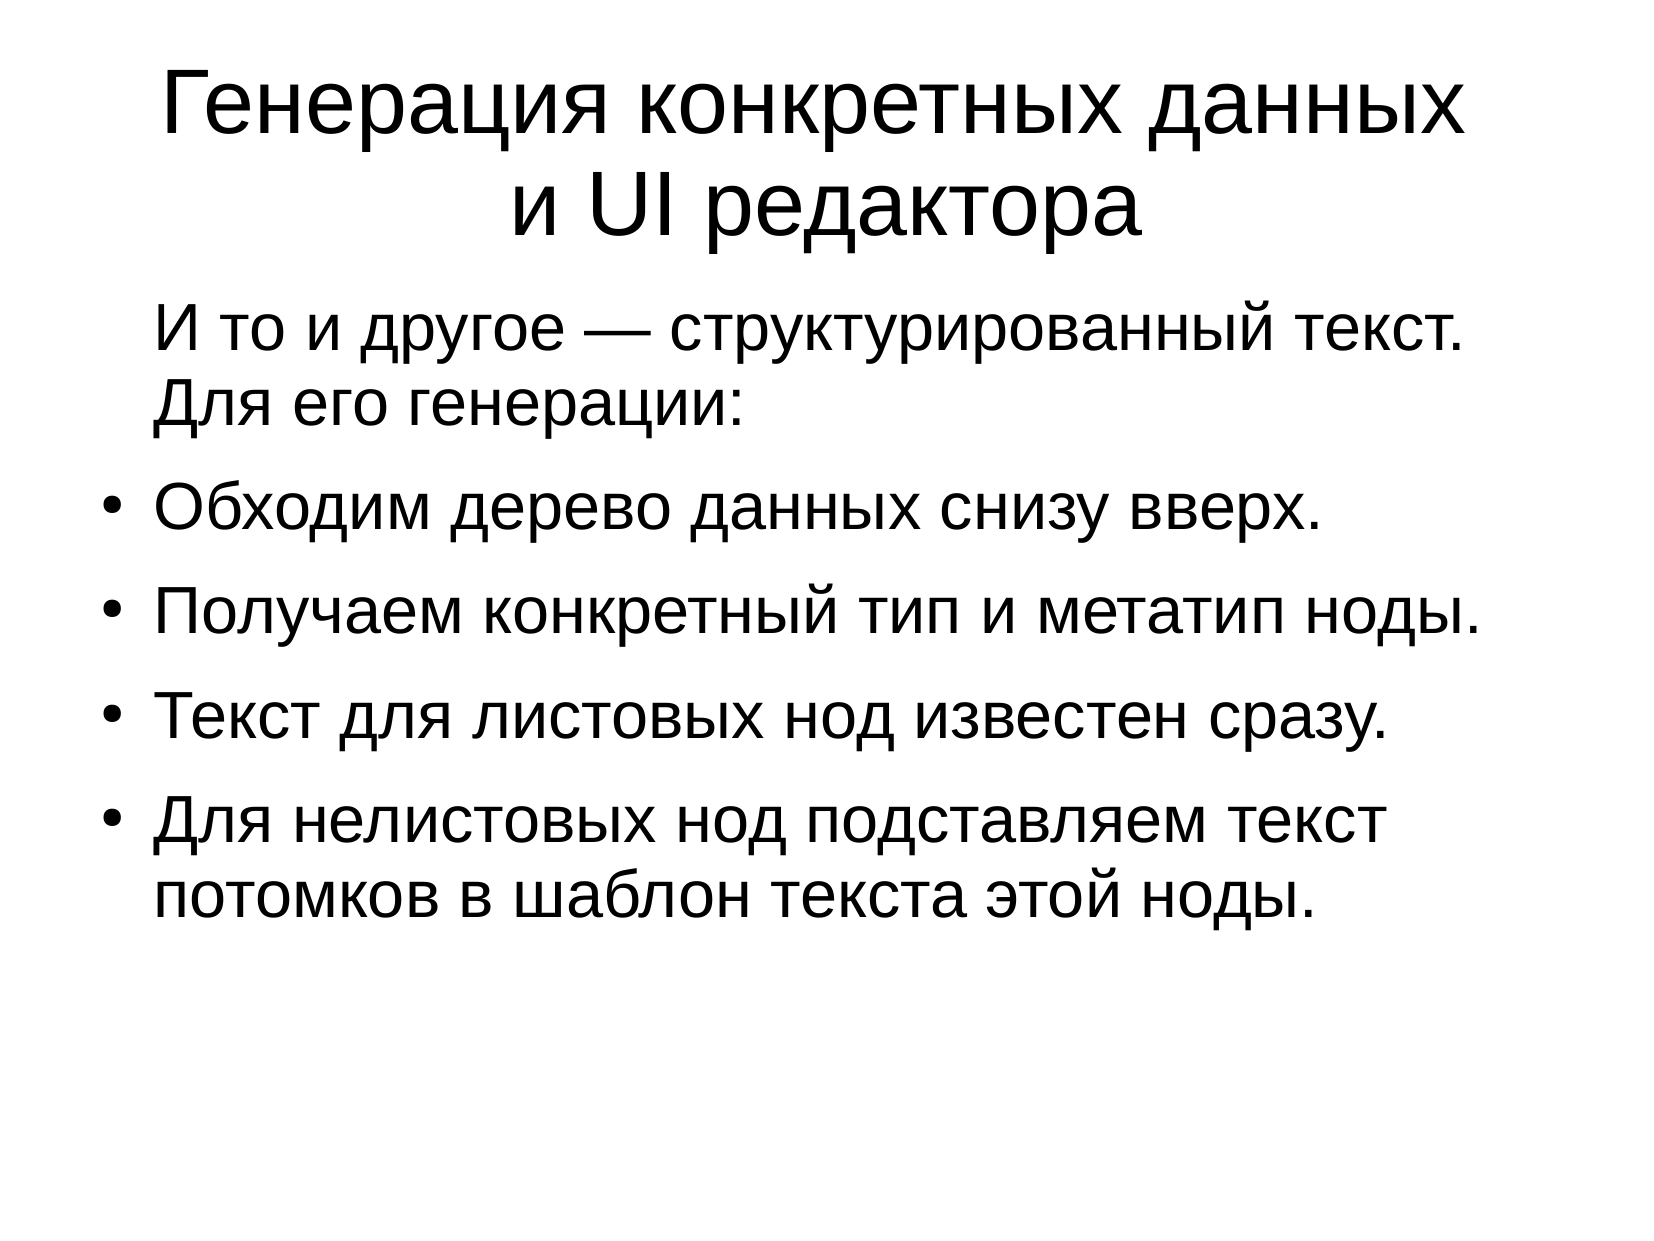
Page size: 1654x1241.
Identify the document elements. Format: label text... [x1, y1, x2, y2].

list И то и другое — структурированный текст. Для его генерации: Обходим дерево данных снизу вверх. Получаем конкретный тип и метатип ноды. Текст для листовых нод известен сразу. Для нелистовых нод подставляем текст потомков в шаблон текста этой ноды. [82, 290, 1571, 1109]
title Генерация конкретных данных и UI редактора [82, 49, 1571, 257]
